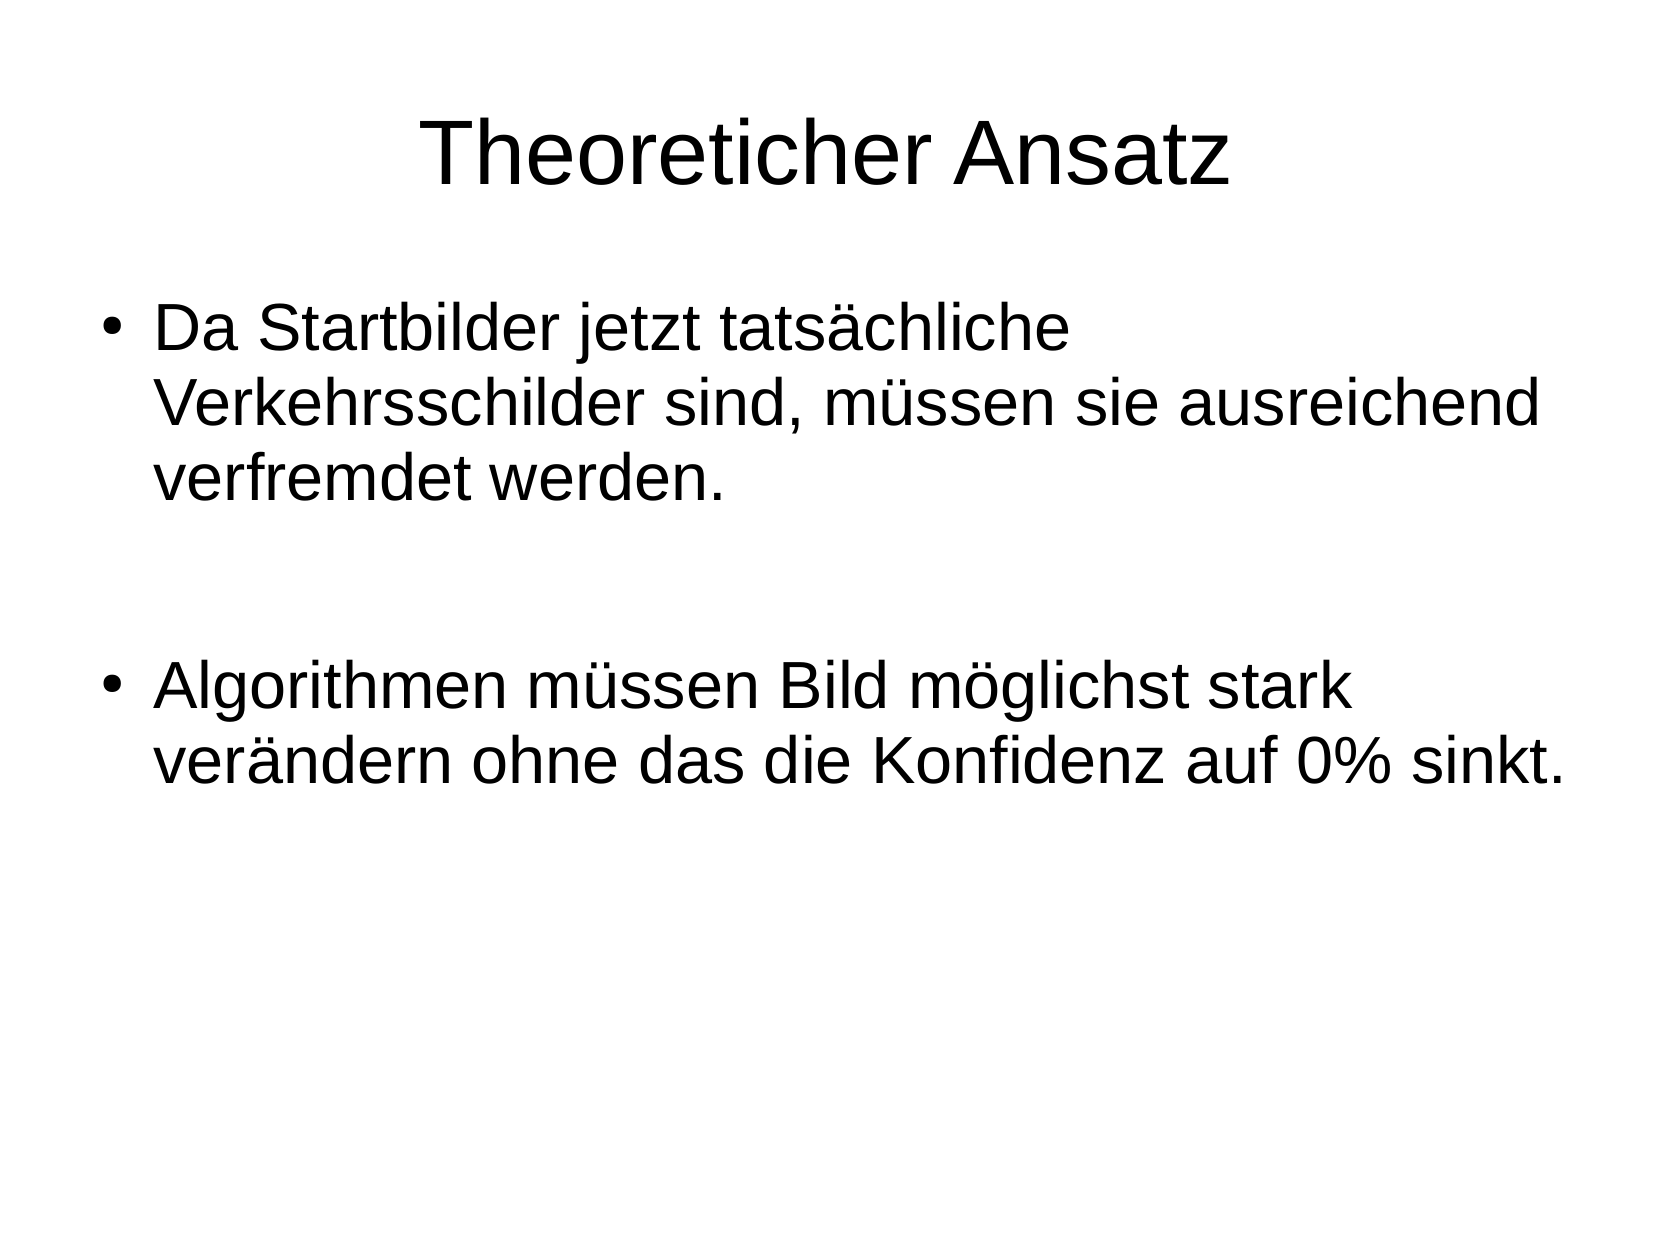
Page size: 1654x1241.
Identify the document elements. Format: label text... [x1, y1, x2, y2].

list Da Startbilder jetzt tatsächliche Verkehrsschilder sind, müssen sie ausreichend verfremdet werden. Algorithmen müssen Bild möglichst stark verändern ohne das die Konfidenz auf 0% sinkt. [82, 290, 1571, 1010]
title Theoreticher Ansatz [82, 49, 1571, 257]
